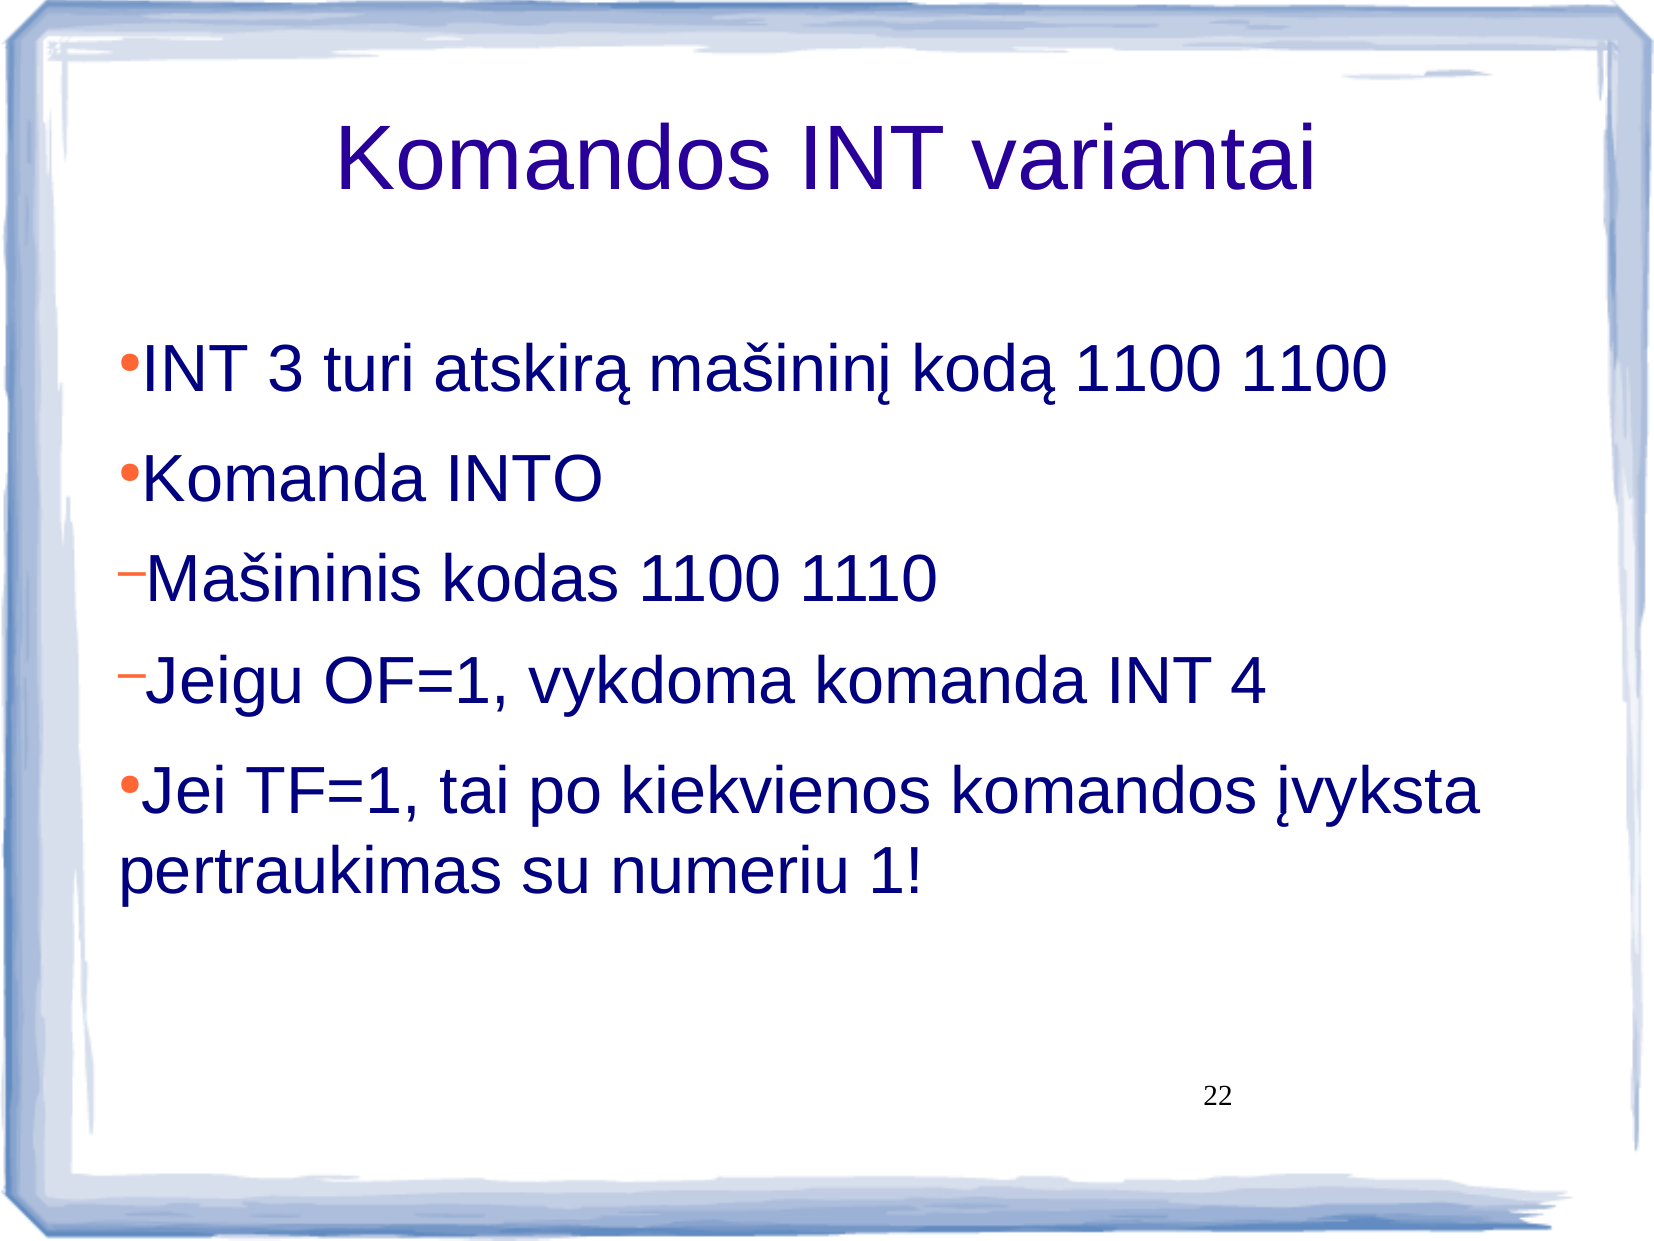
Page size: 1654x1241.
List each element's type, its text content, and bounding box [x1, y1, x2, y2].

title Komandos INT variantai [82, 56, 1571, 250]
text_box [1203, 1076, 1589, 1163]
list INT 3 turi atskirą mašininį kodą 1100 1100 Komanda INTO Mašininis kodas 1100 1110 Jeigu OF=1, vykdoma komanda INT 4 Jei TF=1, tai po kiekvienos komandos įvyksta pertraukimas su numeriu 1! [118, 324, 1571, 990]
